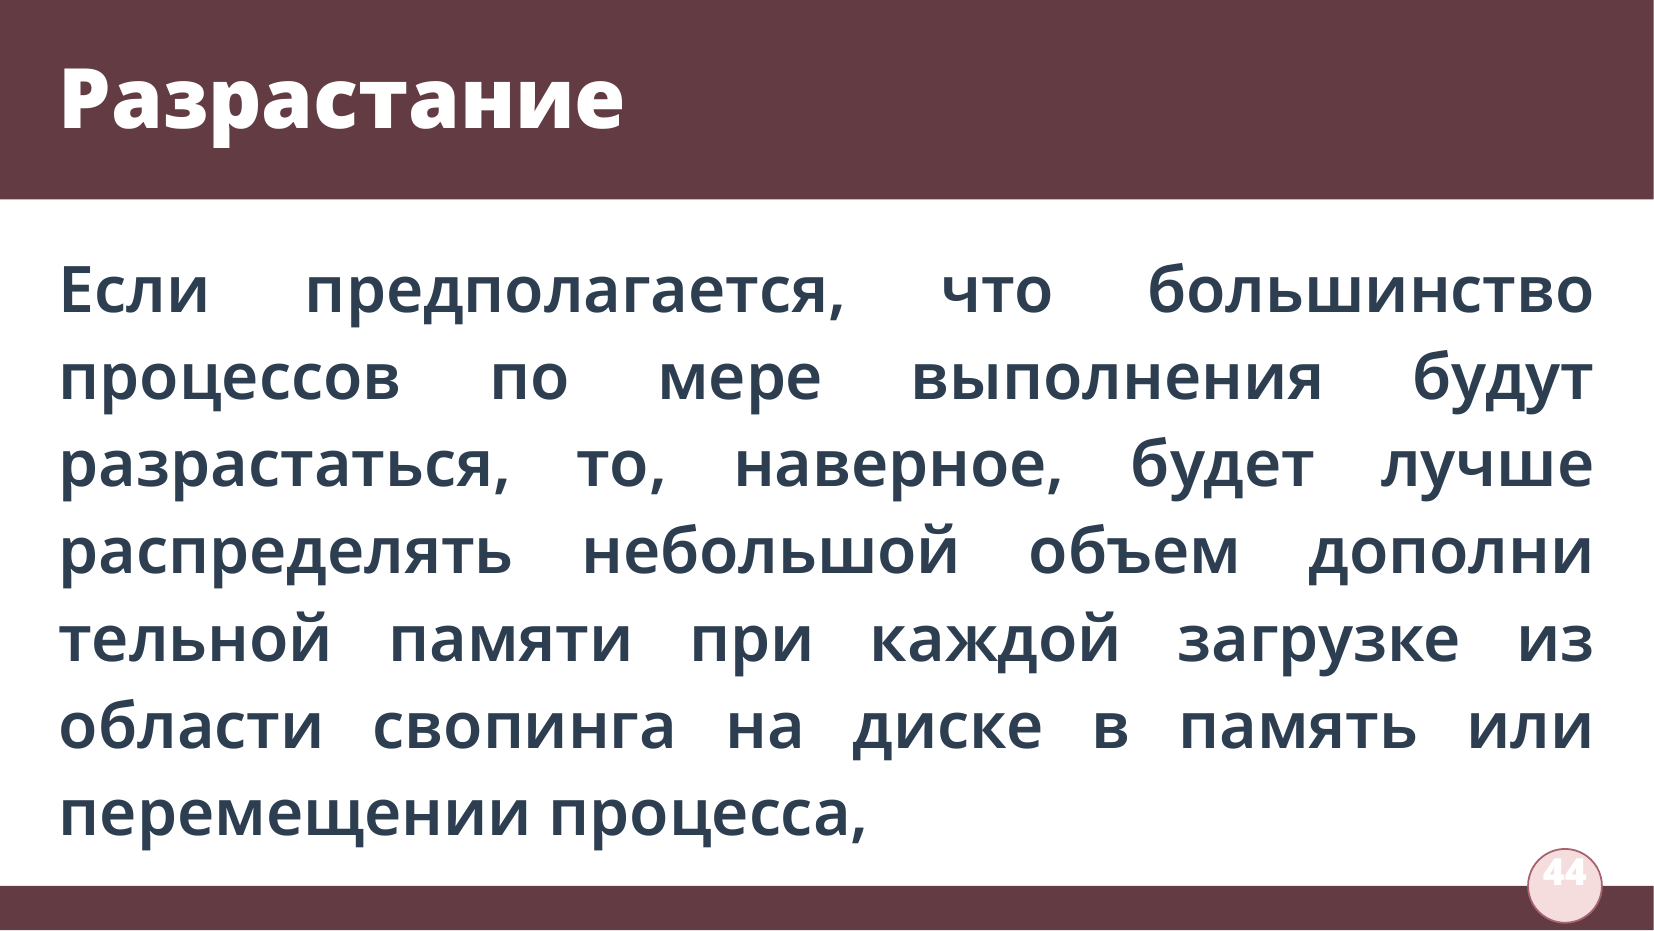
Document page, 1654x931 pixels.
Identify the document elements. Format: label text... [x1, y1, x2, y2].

title Разрастание [59, 37, 1595, 155]
list Если предполагается, что большинство процессов по мере выполнения будут разрастаться, то, наверное, будет лучше распределять небольшой объем дополни тельной памяти при каждой загрузке из области свопинга на диске в память или перемещении процесса, [59, 243, 1595, 864]
